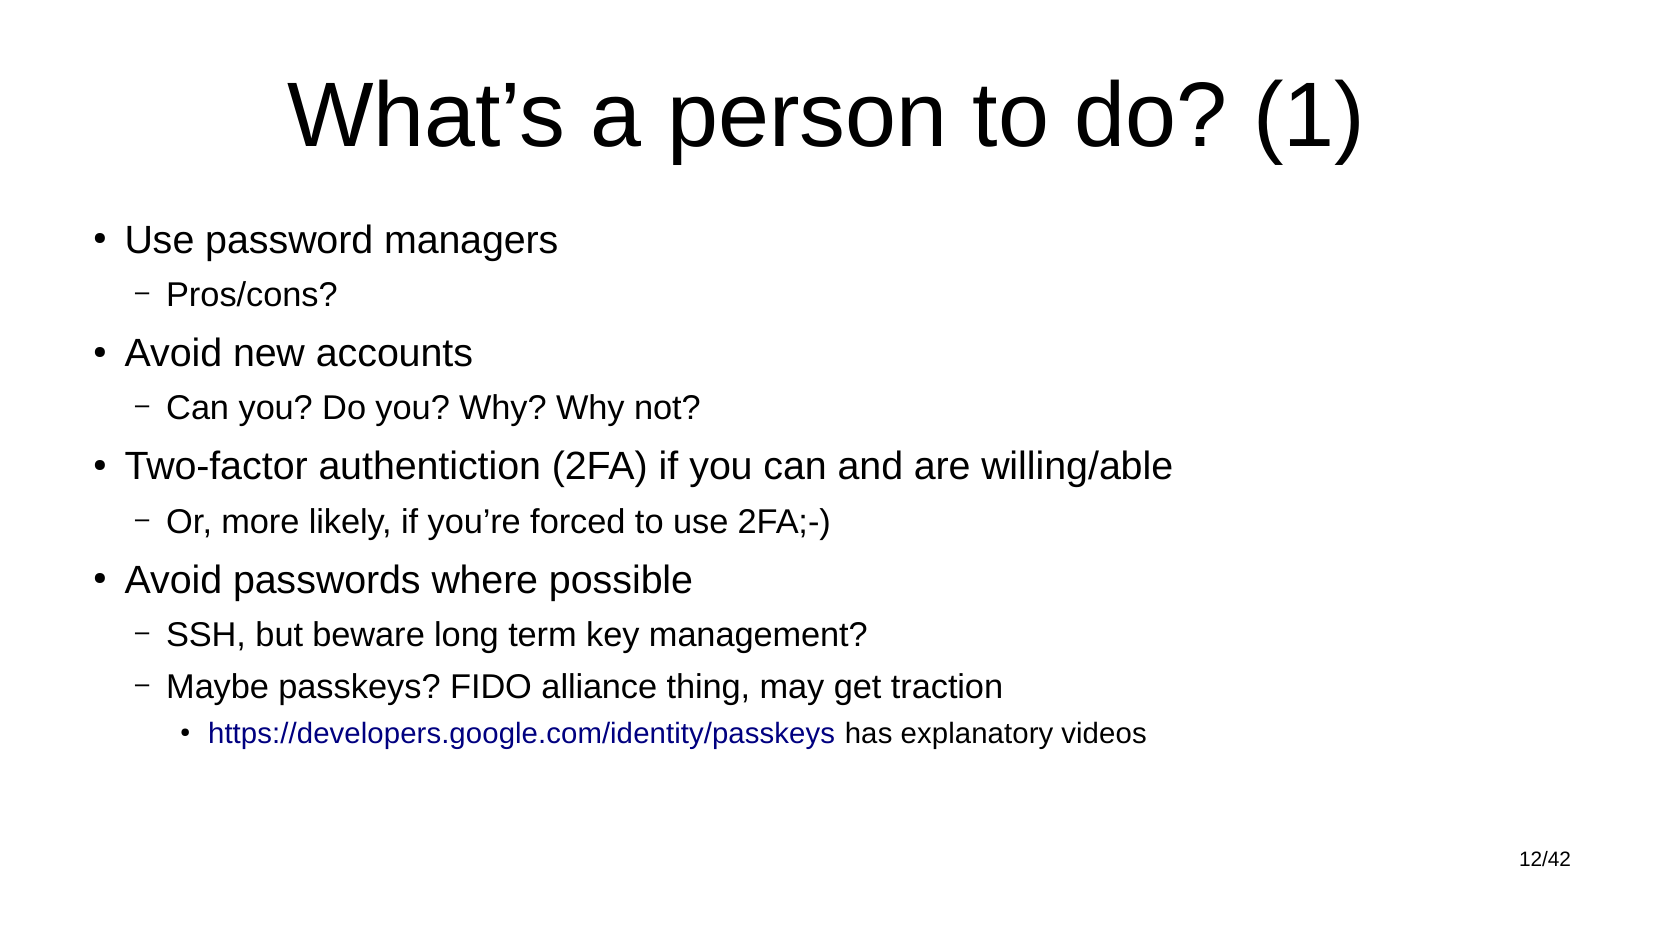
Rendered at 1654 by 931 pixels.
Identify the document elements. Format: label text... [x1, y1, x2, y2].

title What’s a person to do? (1) [82, 37, 1571, 193]
list Use password managers Pros/cons? Avoid new accounts Can you? Do you? Why? Why not? Two-factor authentiction (2FA) if you can and are willing/able Or, more likely, if you’re forced to use 2FA;-) Avoid passwords where possible SSH, but beware long term key management? Maybe passkeys? FIDO alliance thing, may get traction https://developers.google.com/identity/passkeys has explanatory videos [82, 217, 1571, 758]
